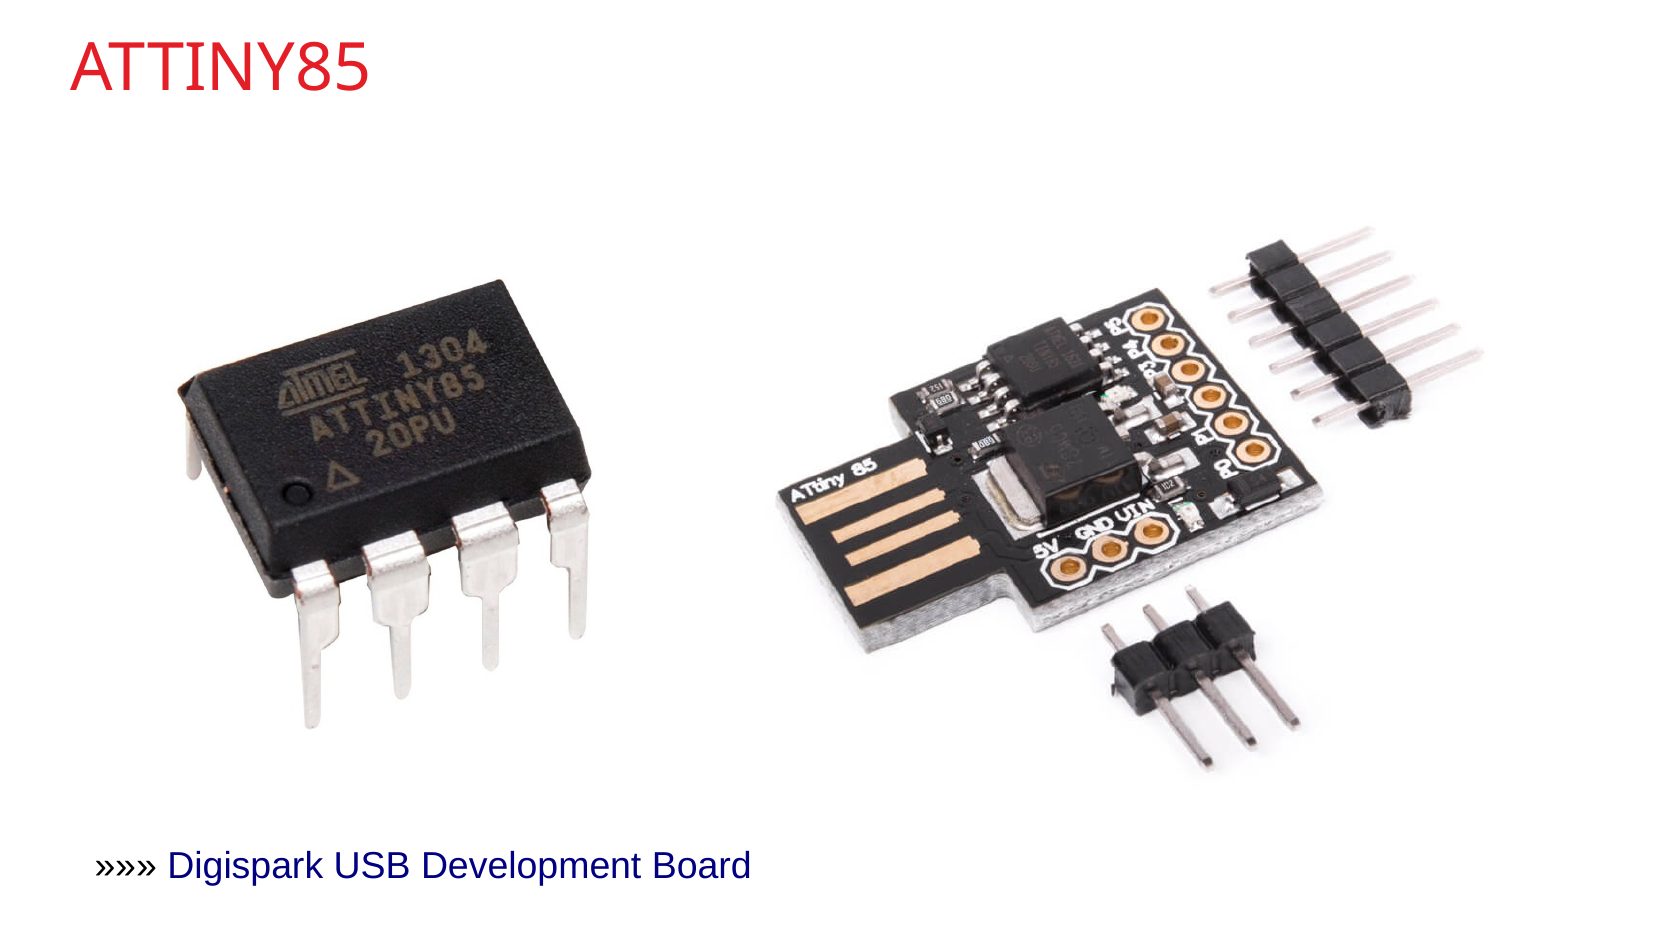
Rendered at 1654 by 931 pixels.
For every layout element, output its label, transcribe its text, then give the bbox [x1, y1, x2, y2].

title ATTINY85 [70, 11, 1347, 118]
picture [150, 254, 616, 752]
picture [681, 141, 1549, 865]
text_box »»» Digispark USB Development Board [79, 837, 767, 894]
